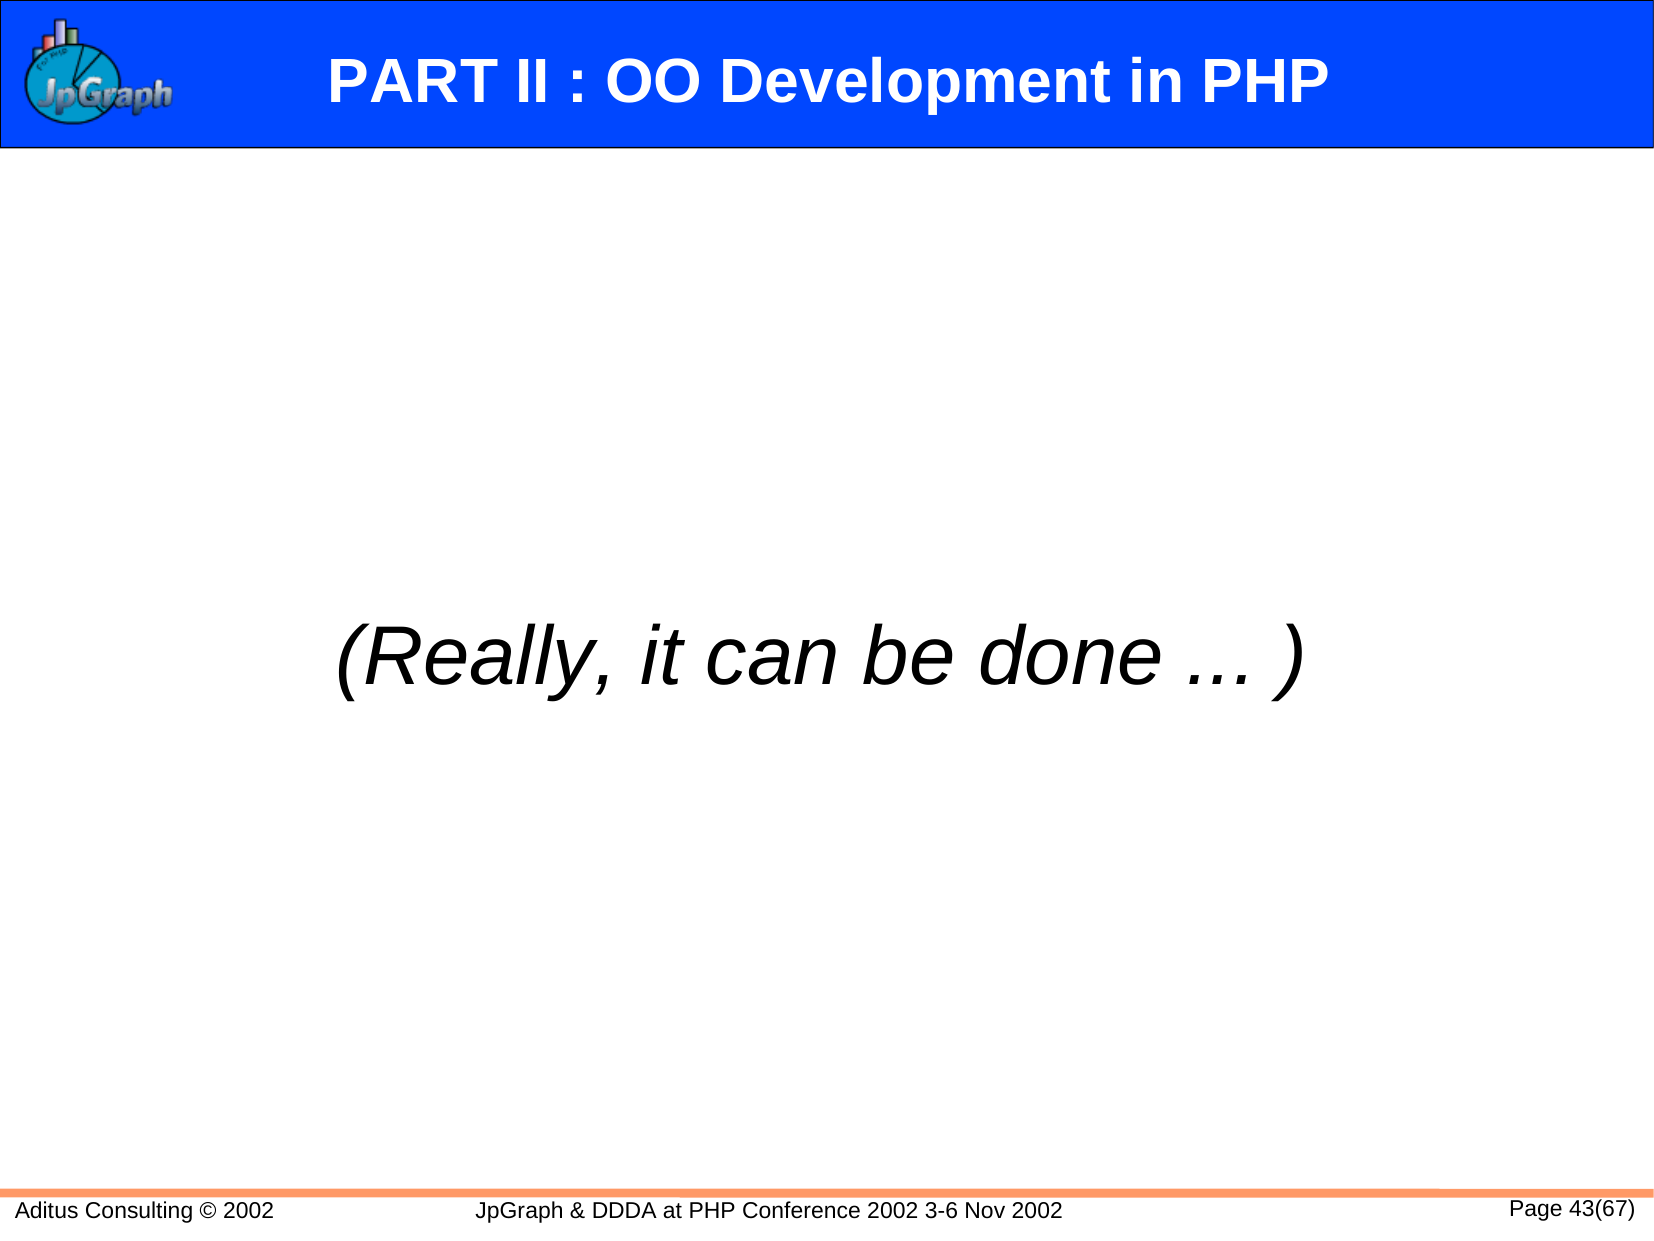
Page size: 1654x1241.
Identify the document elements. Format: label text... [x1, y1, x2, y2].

subtitle (Really, it can be done ... ) [64, 177, 1580, 1137]
picture [20, 17, 123, 128]
title PART II : OO Development in PHP [123, 0, 1536, 163]
